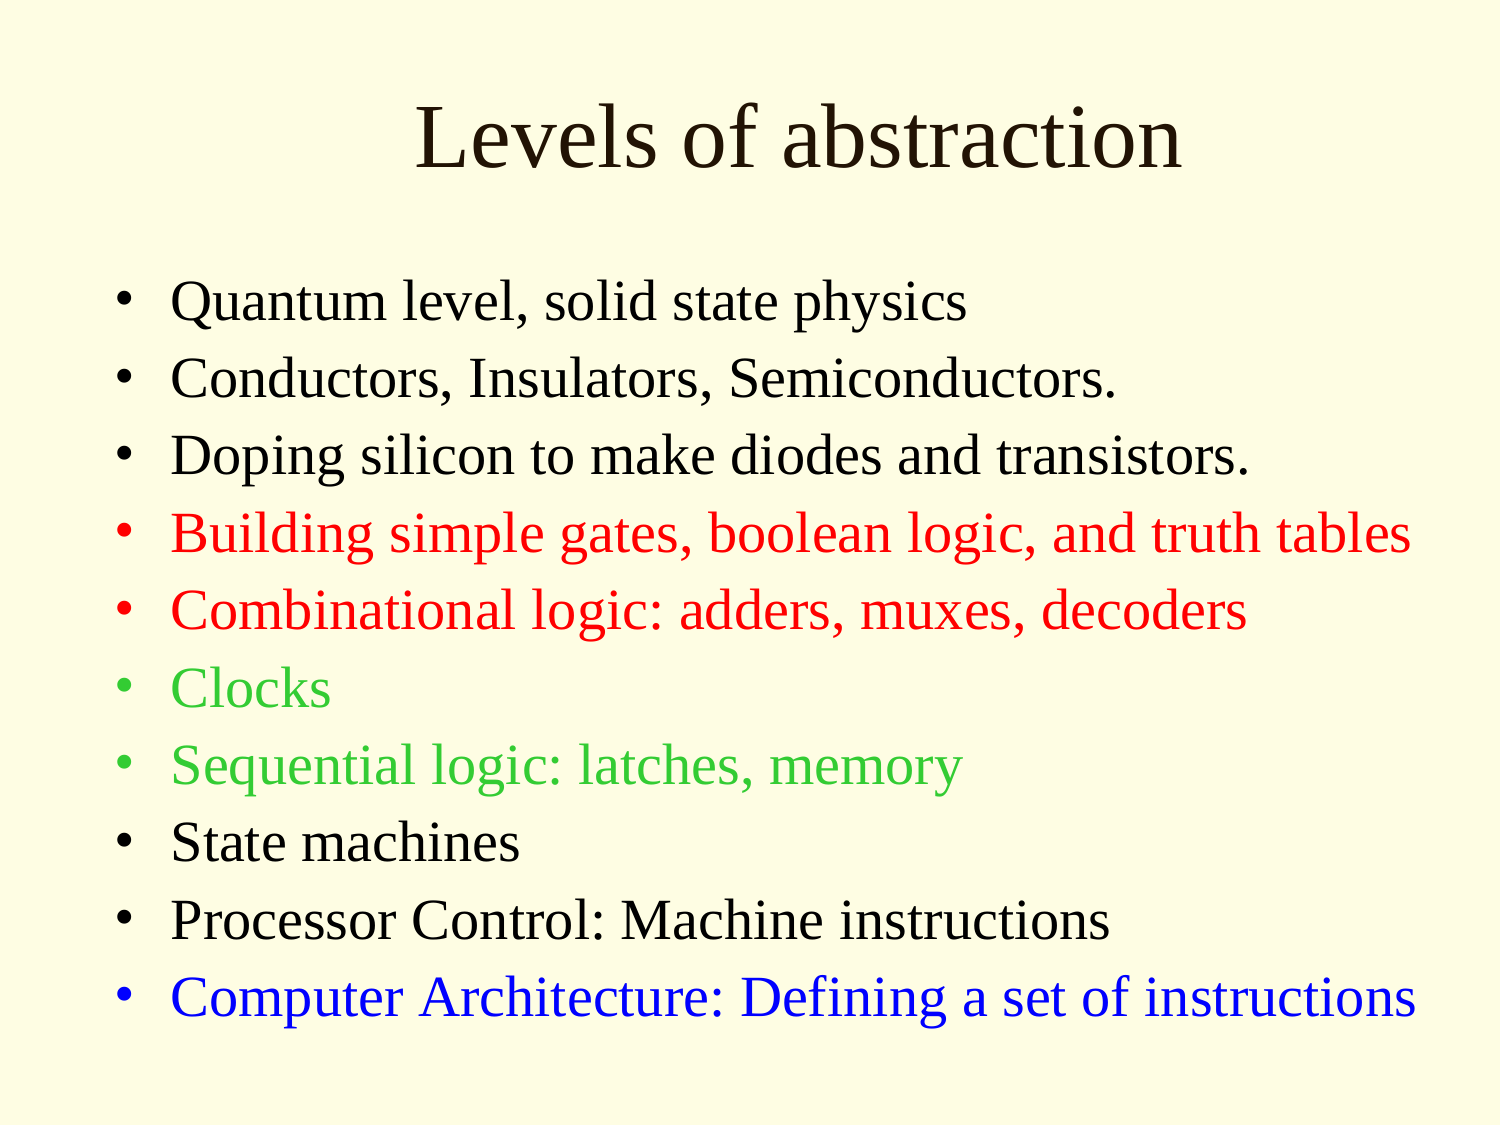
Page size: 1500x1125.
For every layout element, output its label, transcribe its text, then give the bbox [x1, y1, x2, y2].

title Levels of abstraction [174, 37, 1425, 225]
list Quantum level, solid state physics Conductors, Insulators, Semiconductors. Doping silicon to make diodes and transistors. Building simple gates, boolean logic, and truth tables Combinational logic: adders, muxes, decoders Clocks Sequential logic: latches, memory State machines Processor Control: Machine instructions Computer Architecture: Defining a set of instructions [99, 262, 1450, 1039]
